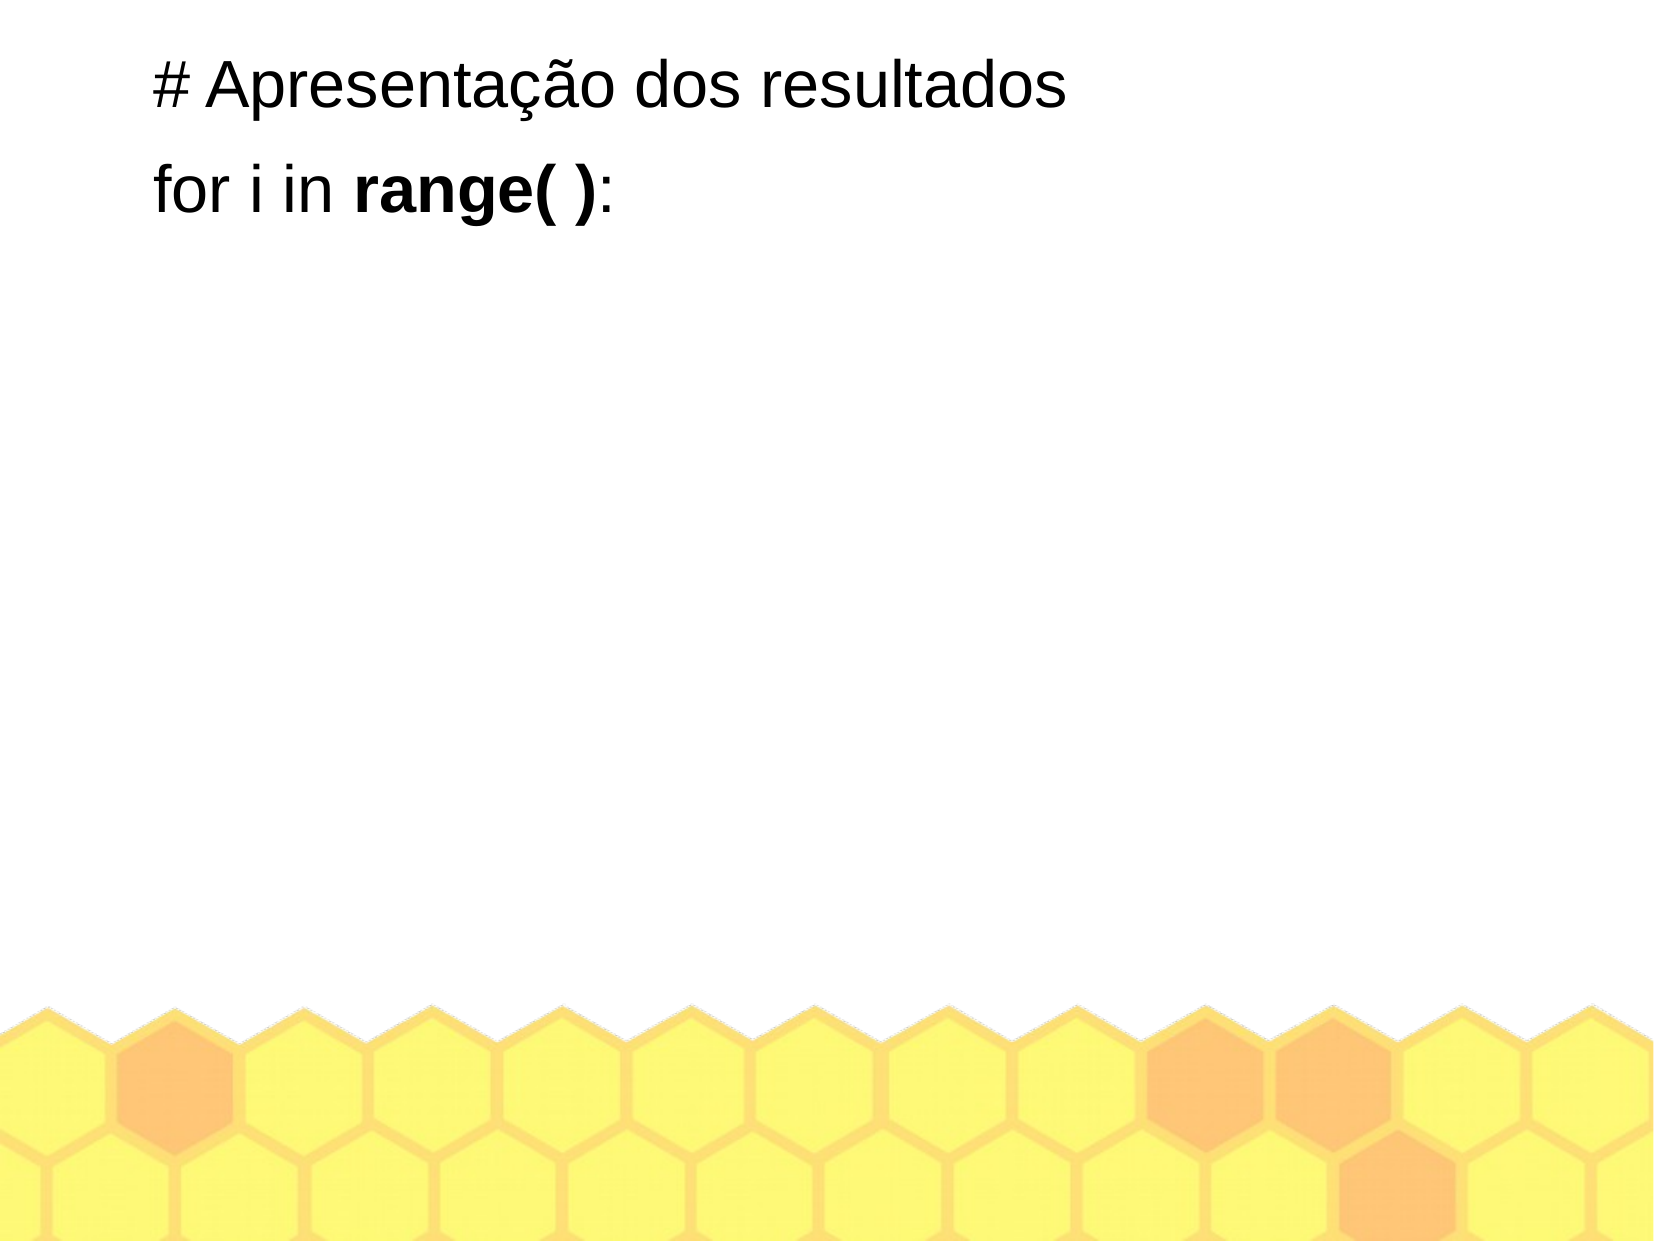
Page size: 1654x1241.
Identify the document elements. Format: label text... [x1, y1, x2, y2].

picture [0, 1001, 1654, 1241]
list # Apresentação dos resultados for i in range( ): [82, 47, 1571, 1205]
